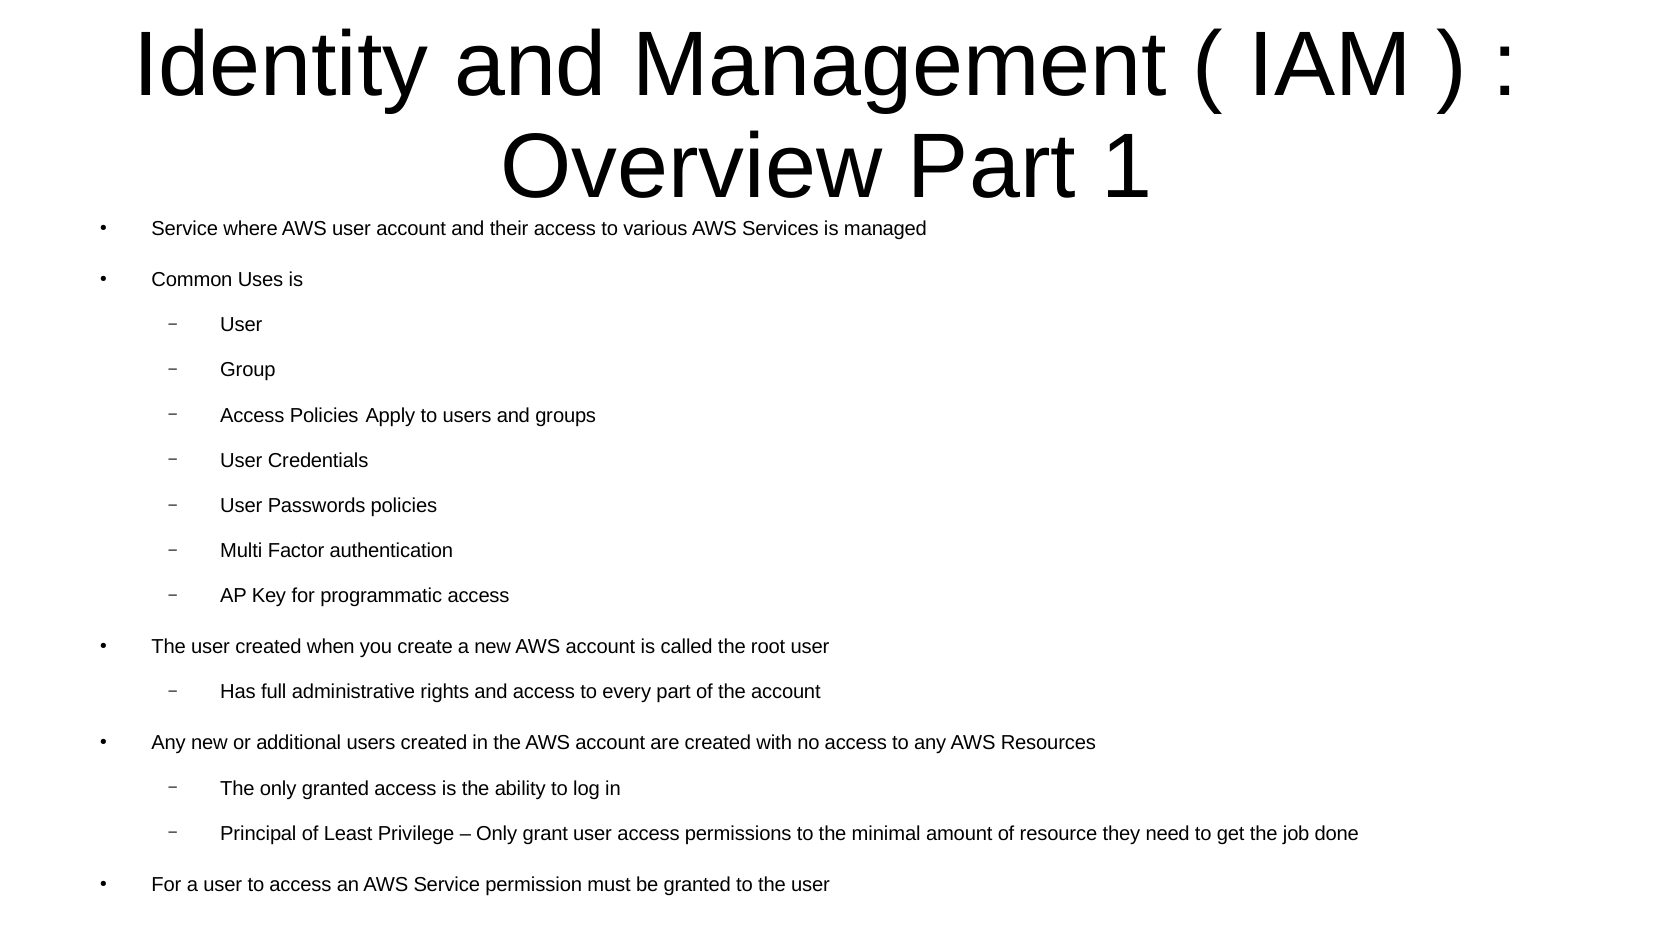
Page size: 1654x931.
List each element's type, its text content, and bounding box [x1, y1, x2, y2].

title Identity and Management ( IAM ) : Overview Part 1 [82, 12, 1571, 217]
list Service where AWS user account and their access to various AWS Services is managed Common Uses is User Group Access Policies Apply to users and groups User Credentials User Passwords policies Multi Factor authentication AP Key for programmatic access The user created when you create a new AWS account is called the root user Has full administrative rights and access to every part of the account Any new or additional users created in the AWS account are created with no access to any AWS Resources The only granted access is the ability to log in Principal of Least Privilege – Only grant user access permissions to the minimal amount of resource they need to get the job done For a user to access an AWS Service permission must be granted to the user [82, 217, 1621, 901]
